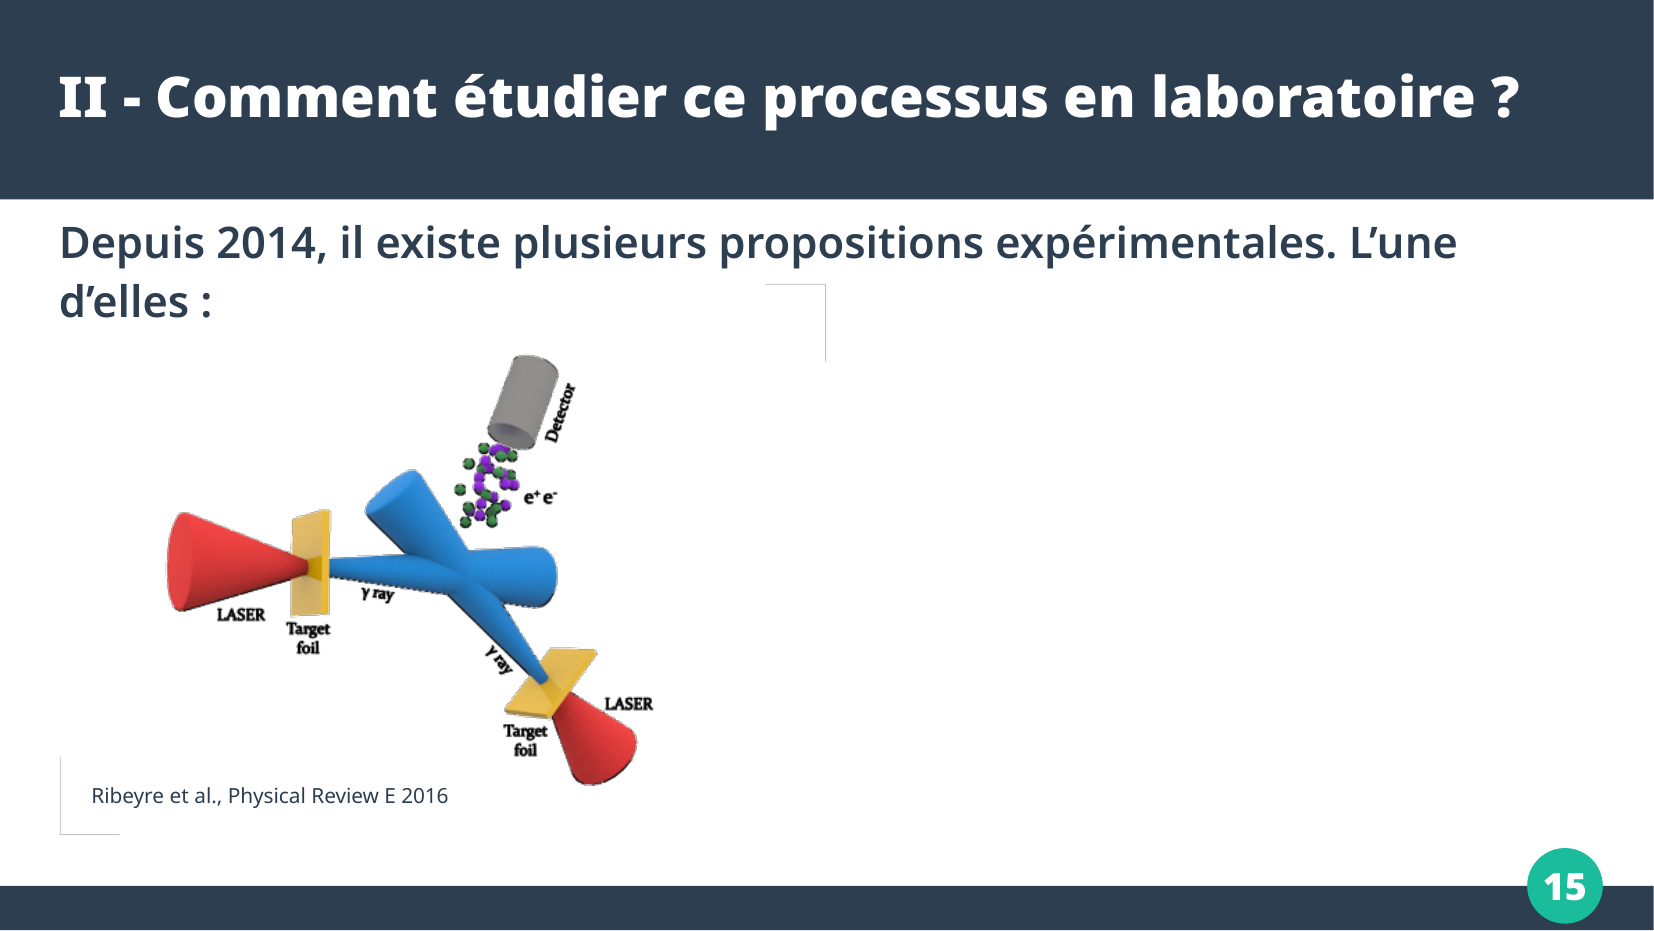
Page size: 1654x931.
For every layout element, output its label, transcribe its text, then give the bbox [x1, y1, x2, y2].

text_box Ribeyre et al., Physical Review E 2016 [76, 775, 427, 817]
picture [59, 331, 827, 836]
title II - Comment étudier ce processus en laboratoire ? [59, 37, 1595, 155]
list Depuis 2014, il existe plusieurs propositions expérimentales. L’une d’elles : [59, 212, 1595, 331]
